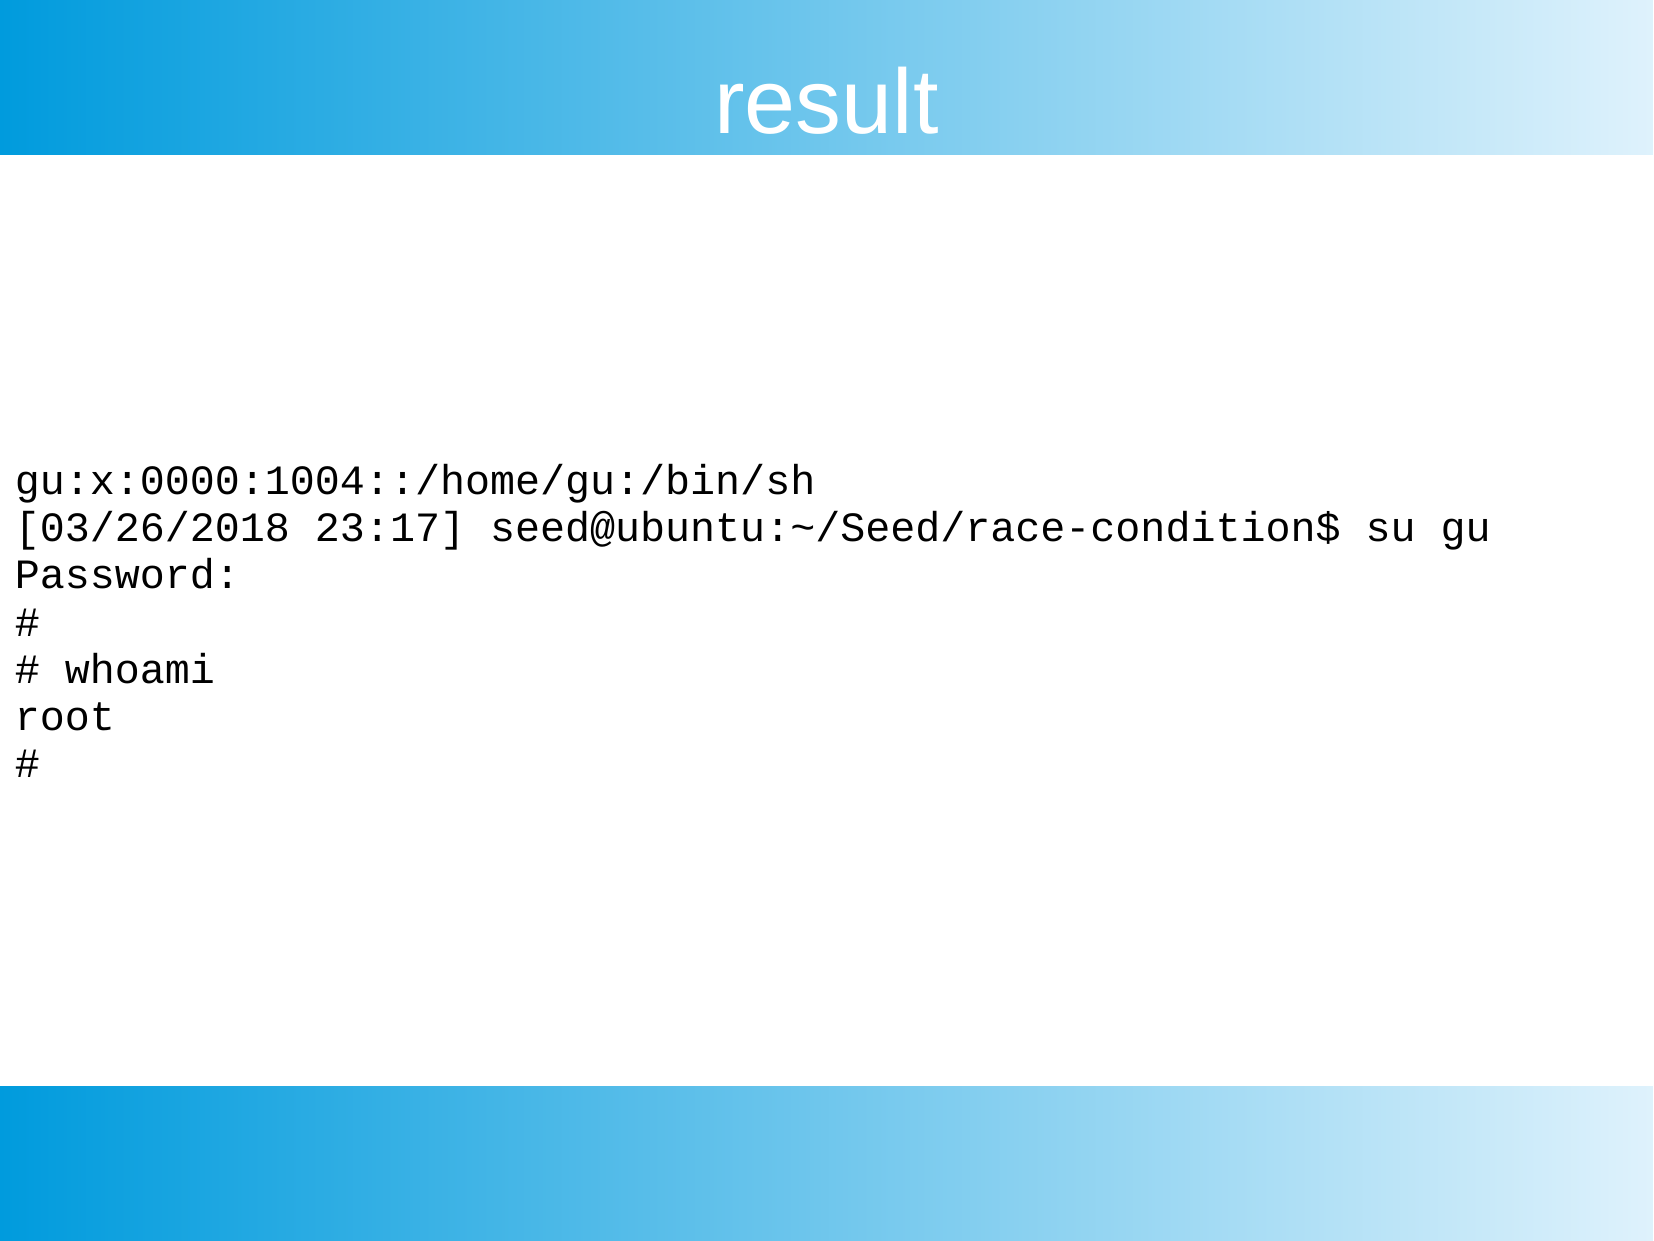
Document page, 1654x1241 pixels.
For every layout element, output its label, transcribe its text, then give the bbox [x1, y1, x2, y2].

text_box gu:x:0000:1004::/home/gu:/bin/sh [03/26/2018 23:17] seed@ubuntu:~/Seed/race-condition$ su gu Password: # # whoami root # [0, 452, 1576, 871]
title result [82, 49, 1571, 155]
